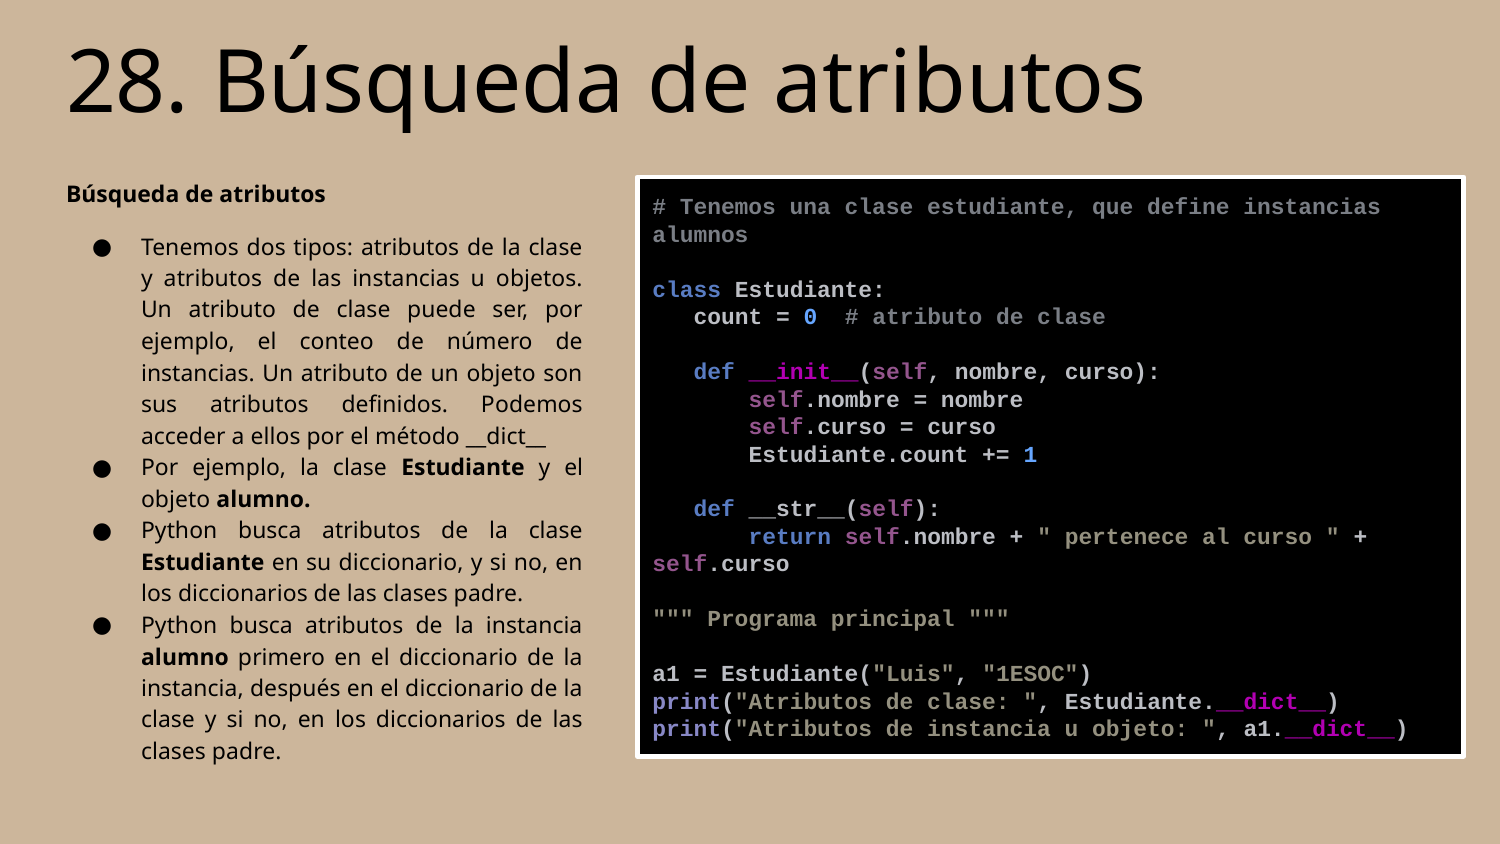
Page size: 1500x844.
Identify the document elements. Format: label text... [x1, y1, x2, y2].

text_box # Tenemos una clase estudiante, que define instancias alumnos class Estudiante: count = 0 # atributo de clase def __init__(self, nombre, curso): self.nombre = nombre self.curso = curso Estudiante.count += 1 def __str__(self): return self.nombre + " pertenece al curso " + self.curso """ Programa principal """ a1 = Estudiante("Luis", "1ESOC") print("Atributos de clase: ", Estudiante.__dict__) print("Atributos de instancia u objeto: ", a1.__dict__) [637, 176, 1464, 757]
text_box Búsqueda de atributos Tenemos dos tipos: atributos de la clase y atributos de las instancias u objetos. Un atributo de clase puede ser, por ejemplo, el conteo de número de instancias. Un atributo de un objeto son sus atributos definidos. Podemos acceder a ellos por el método __dict__ Por ejemplo, la clase Estudiante y el objeto alumno. Python busca atributos de la clase Estudiante en su diccionario, y si no, en los diccionarios de las clases padre. Python busca atributos de la instancia alumno primero en el diccionario de la instancia, después en el diccionario de la clase y si no, en los diccionarios de las clases padre. [51, 154, 599, 786]
title 28. Búsqueda de atributos [51, 51, 1449, 146]
